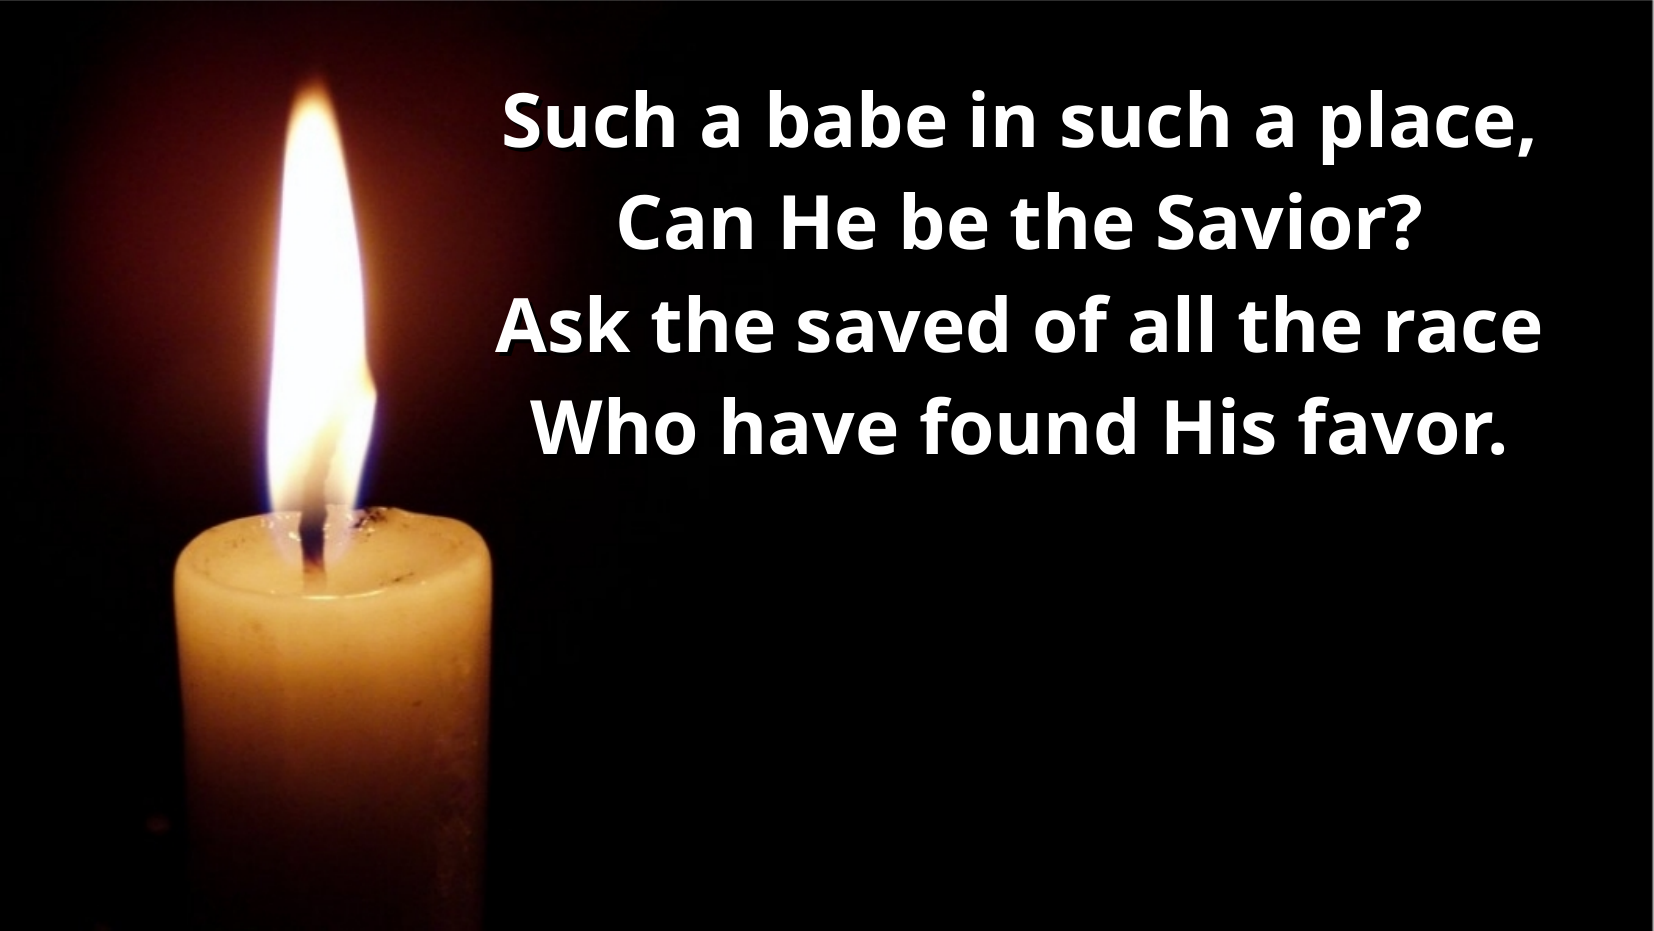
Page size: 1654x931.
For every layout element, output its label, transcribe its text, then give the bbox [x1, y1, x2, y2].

text_box Such a babe in such a place, Can He be the Savior? Ask the saved of all the race Who have found His favor. [480, 60, 1561, 475]
picture [0, 0, 1654, 931]
